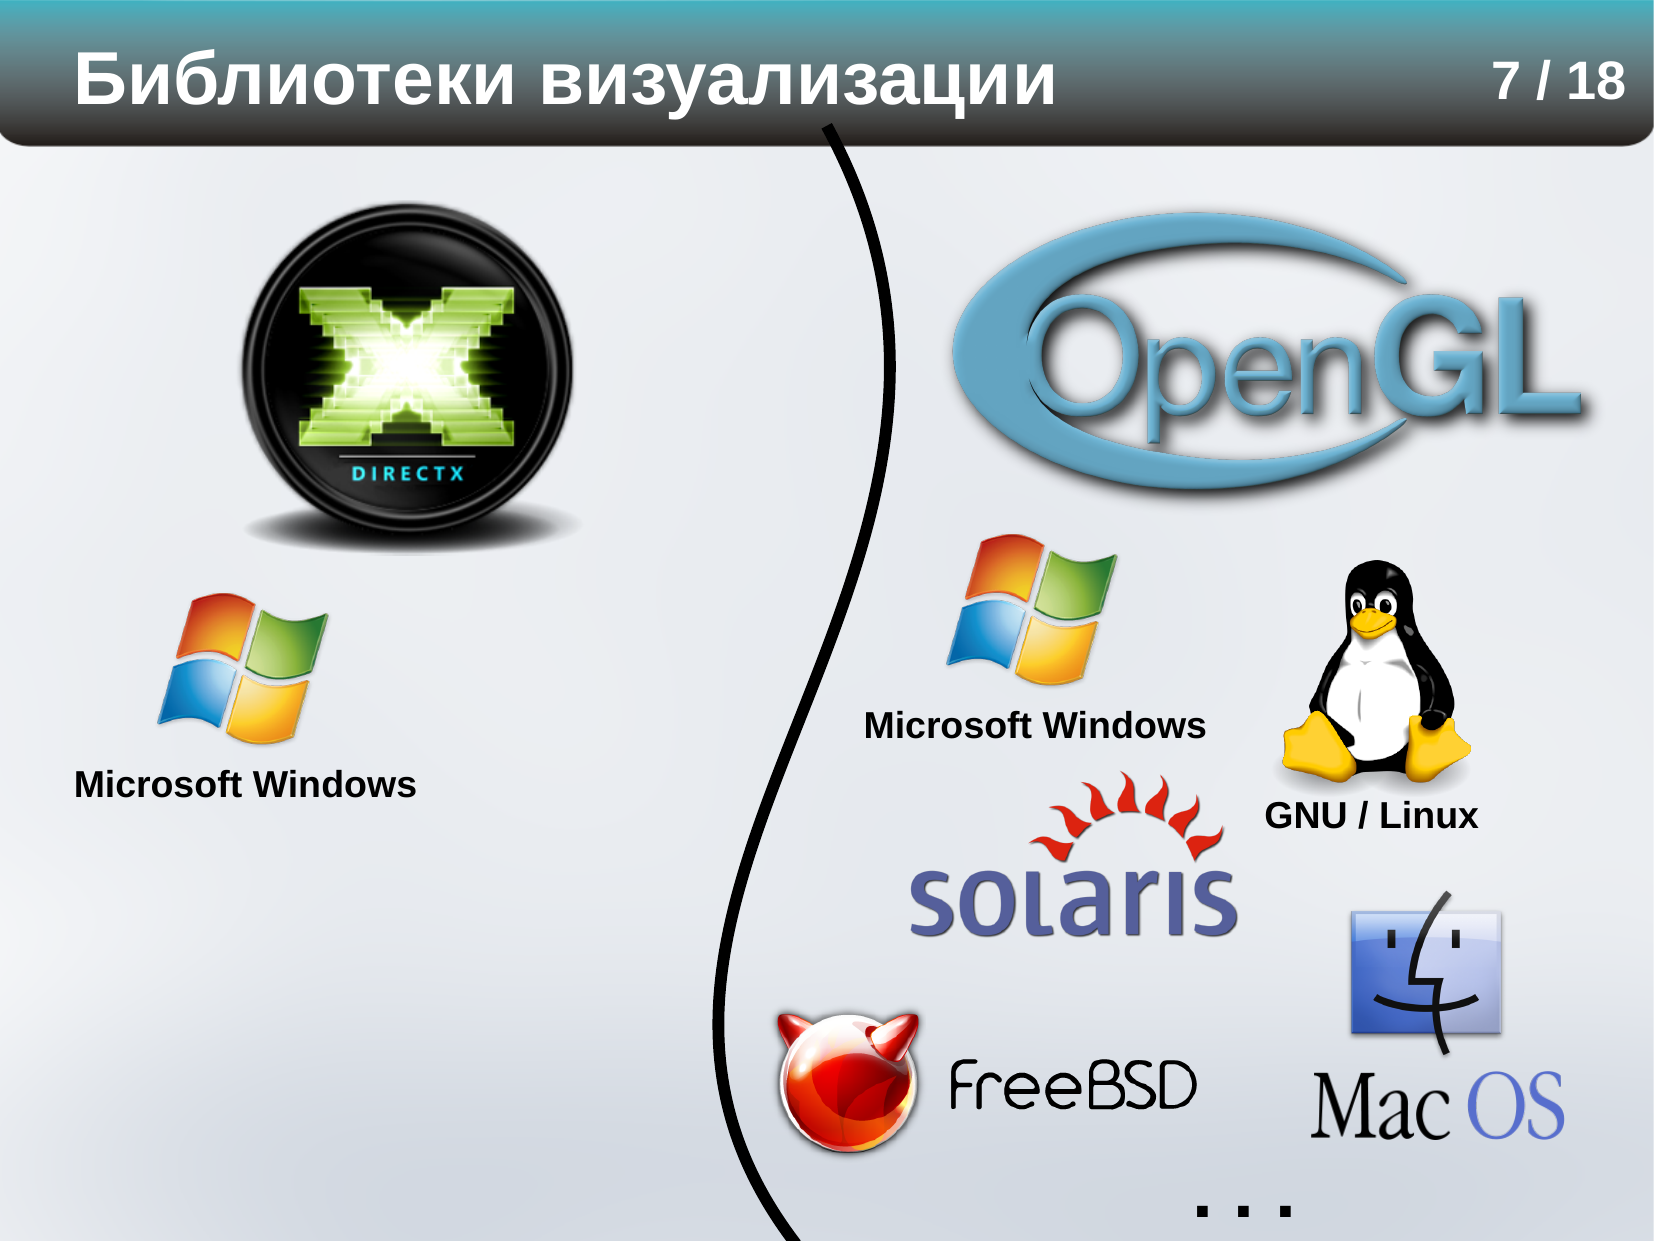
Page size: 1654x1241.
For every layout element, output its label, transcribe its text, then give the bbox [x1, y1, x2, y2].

text_box Библиотеки визуализации [59, 29, 1241, 129]
text_box Microsoft Windows [848, 696, 1223, 754]
text_box Microsoft Windows [59, 755, 433, 813]
text_box <номер> / 18 [1476, 42, 1654, 179]
text_box . . . [1177, 1129, 1312, 1229]
picture [0, 0, 1654, 1241]
text_box GNU / Linux [1249, 781, 1495, 840]
